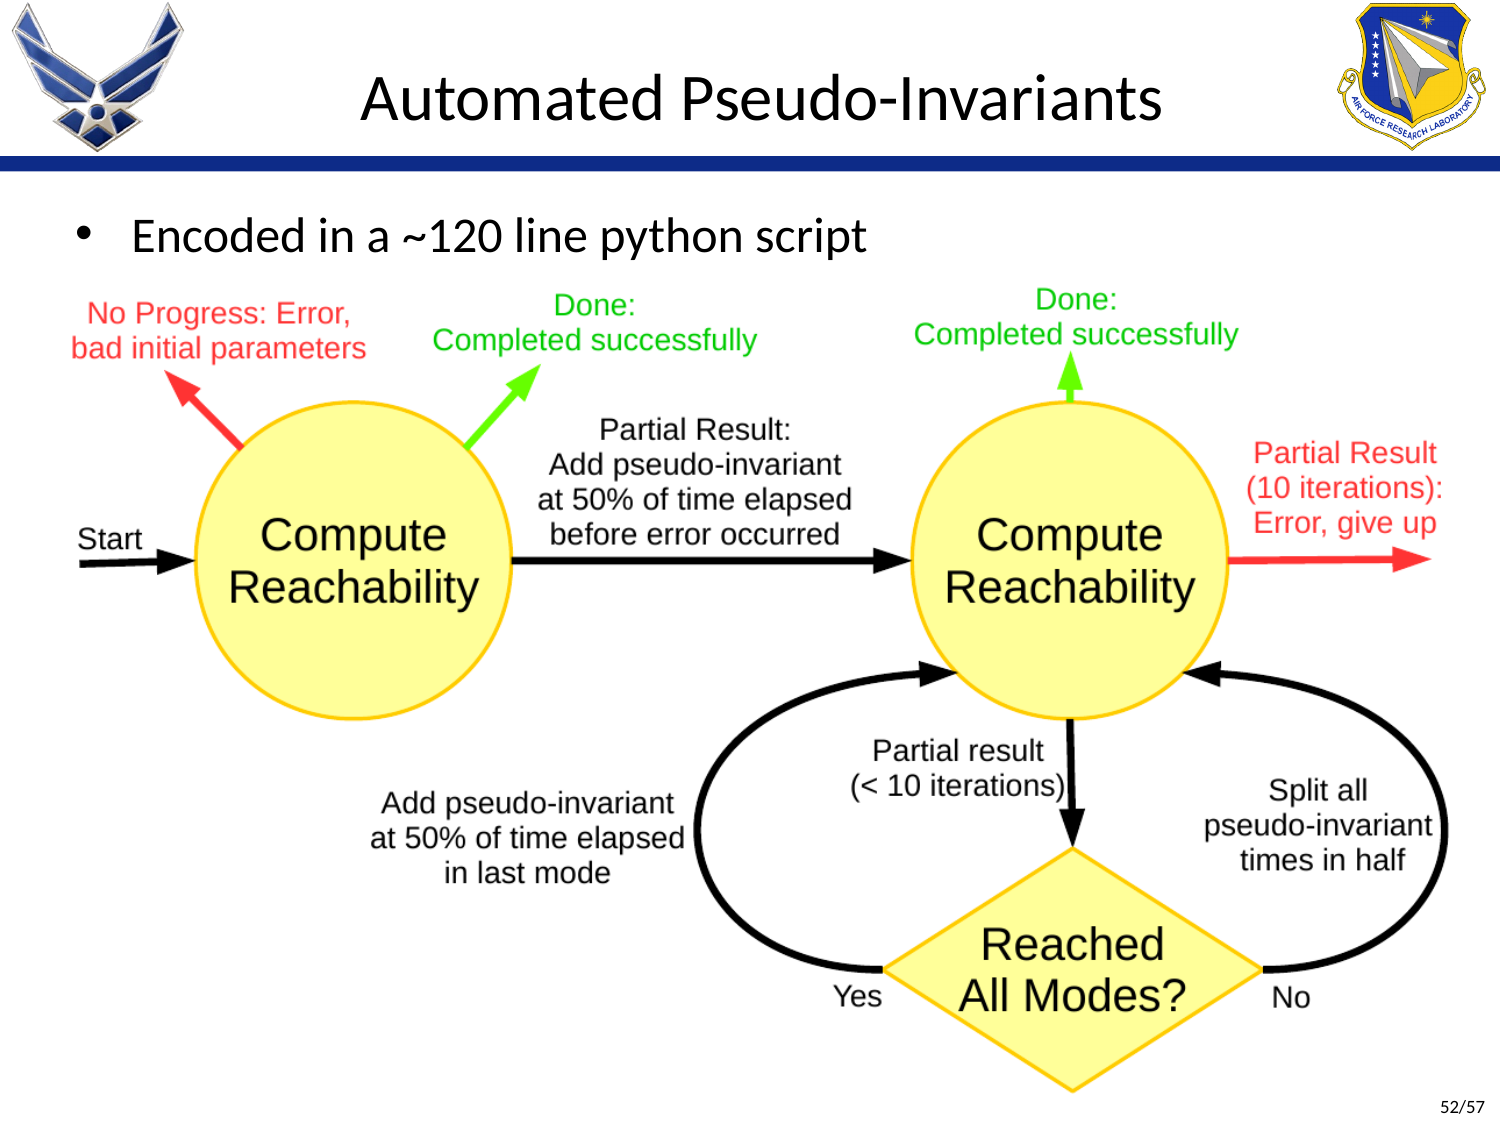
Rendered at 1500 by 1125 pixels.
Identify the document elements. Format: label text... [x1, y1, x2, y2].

picture [2, 0, 87, 156]
picture [1438, 3, 1486, 151]
title Automated Pseudo-Invariants [87, 0, 1438, 188]
list Encoded in a ~120 line python script [60, 195, 1456, 758]
picture [63, 284, 1470, 1096]
